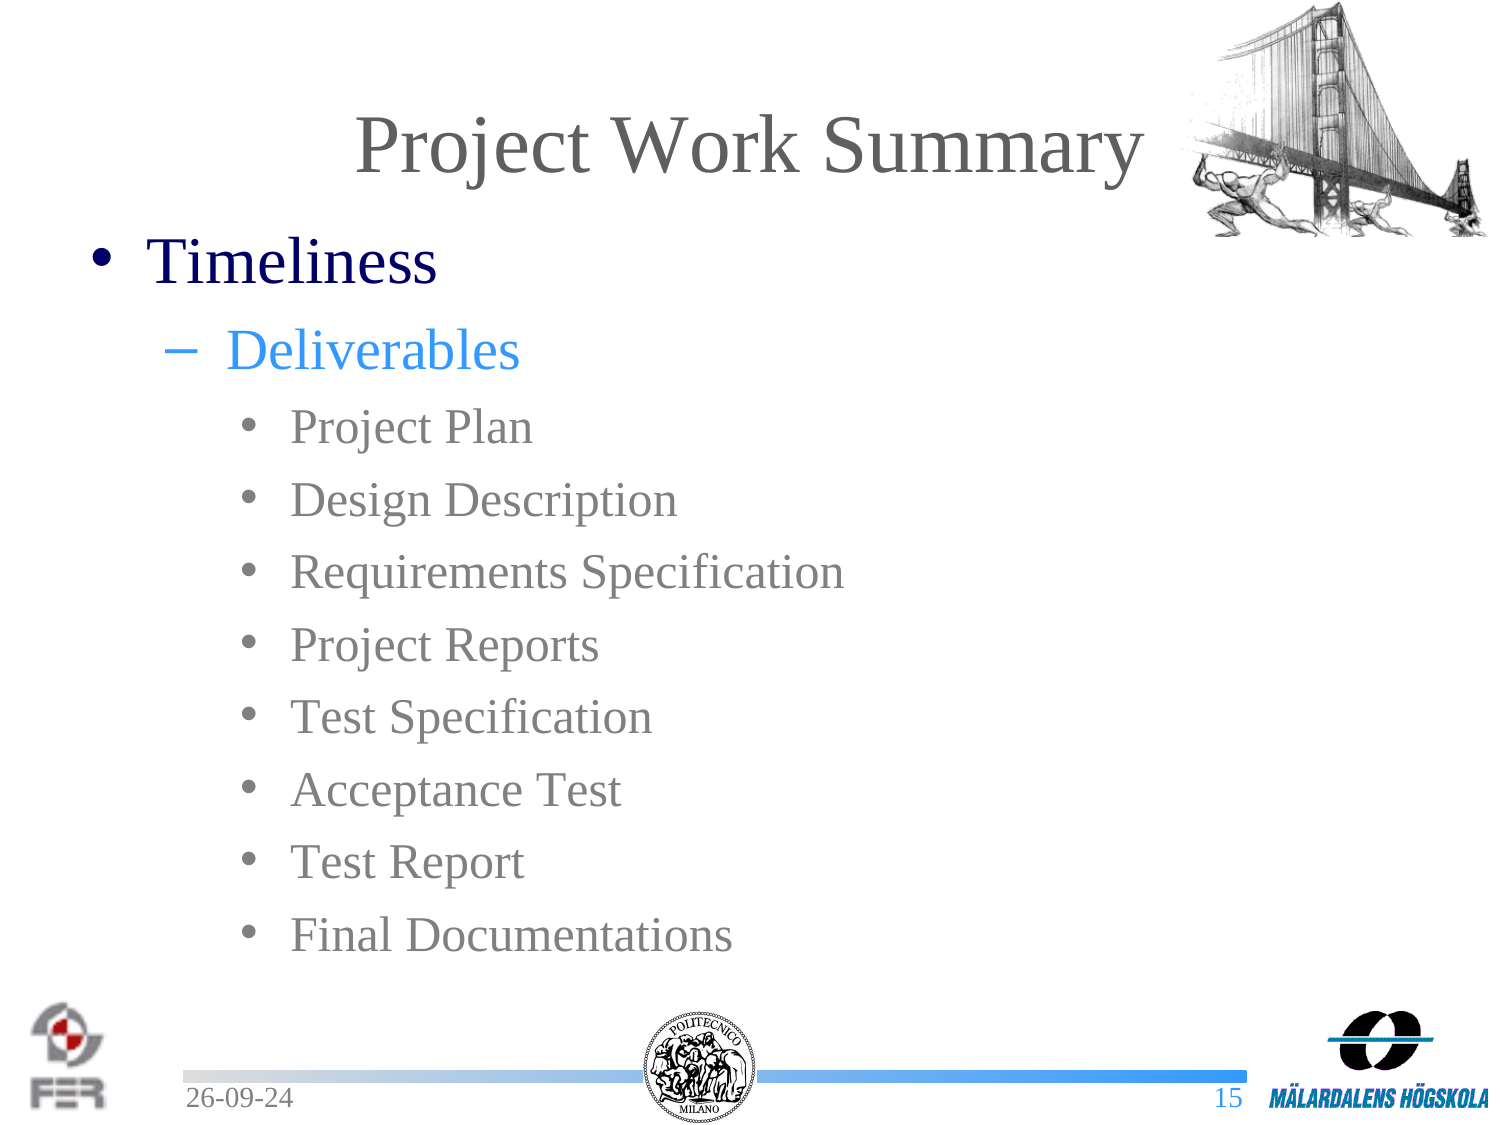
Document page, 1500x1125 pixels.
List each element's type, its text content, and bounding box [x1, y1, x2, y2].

picture [29, 987, 107, 1125]
picture [643, 1011, 757, 1123]
list Timeliness Deliverables Project Plan Design Description Requirements Specification Project Reports Test Specification Acceptance Test Test Report Final Documentations [75, 209, 1426, 969]
picture [1454, 1091, 1459, 1108]
title Project Work Summary [75, 45, 1175, 209]
text_box 14-01-09 [171, 1070, 396, 1114]
text_box <numero> [1186, 1070, 1258, 1114]
picture [1269, 1011, 1488, 1108]
picture [1435, 1096, 1441, 1104]
picture [1368, 1093, 1374, 1104]
picture [1175, 0, 1488, 237]
